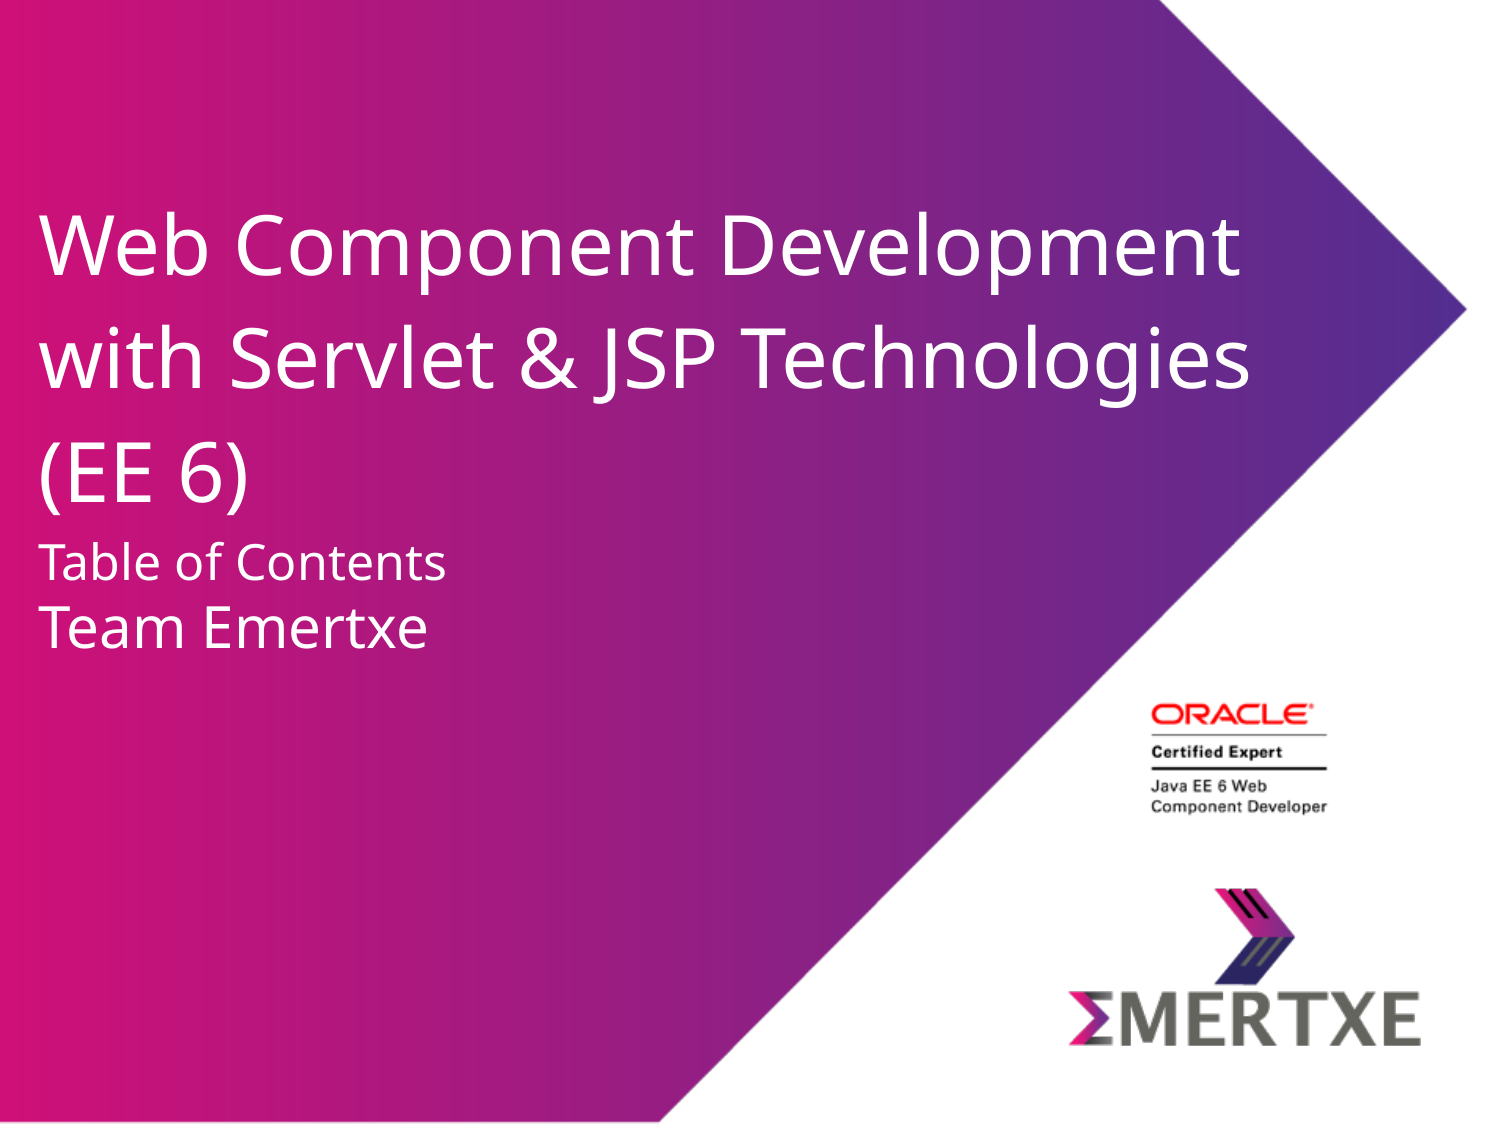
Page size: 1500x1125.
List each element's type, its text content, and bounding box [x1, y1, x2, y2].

text_box Team Emertxe [23, 578, 615, 662]
text_box Web Component Development with Servlet & JSP Technologies (EE 6) Table of Contents [23, 178, 1371, 610]
picture [0, 0, 1500, 1125]
